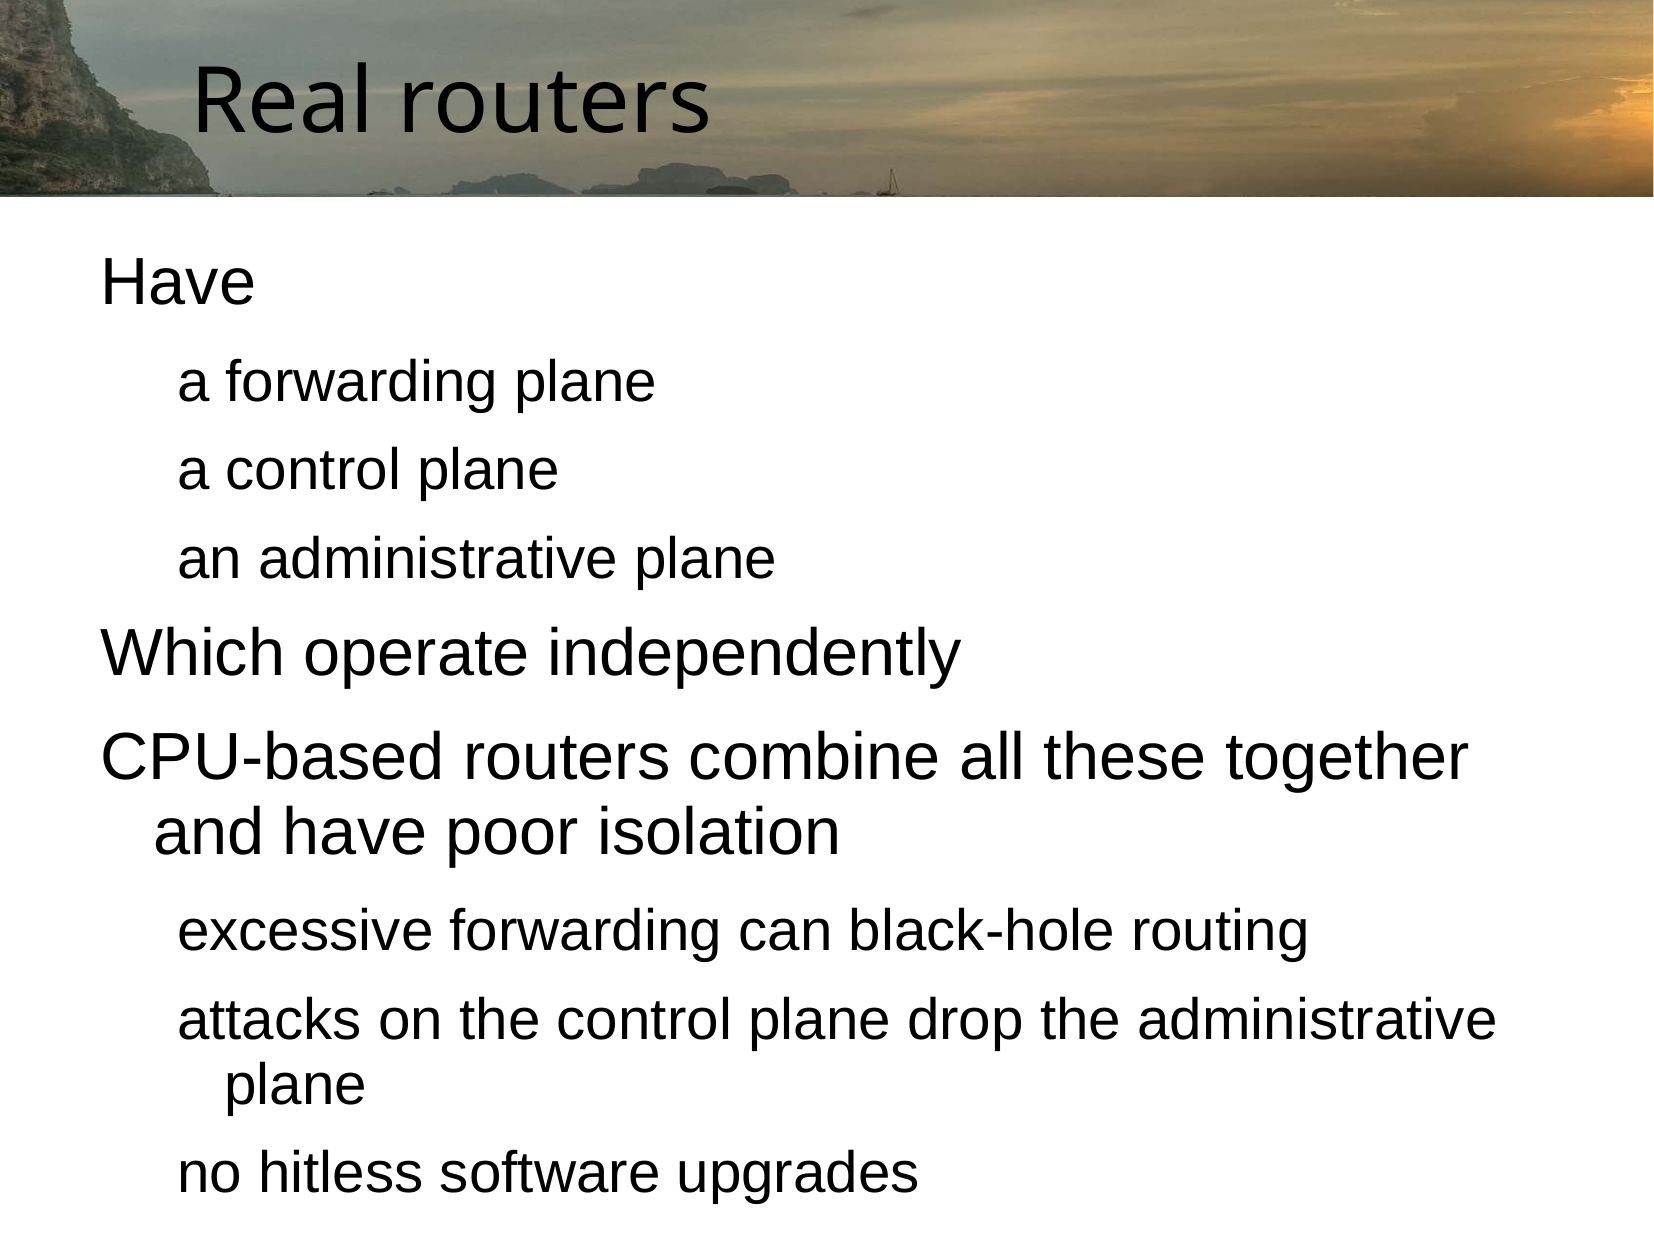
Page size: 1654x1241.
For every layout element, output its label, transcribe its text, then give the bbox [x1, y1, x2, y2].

list Have a forwarding plane a control plane an administrative plane Which operate independently CPU-based routers combine all these together and have poor isolation excessive forwarding can black-hole routing attacks on the control plane drop the administrative plane no hitless software upgrades [82, 244, 1571, 1225]
title Real routers [190, 0, 1571, 194]
picture [0, 0, 1654, 197]
